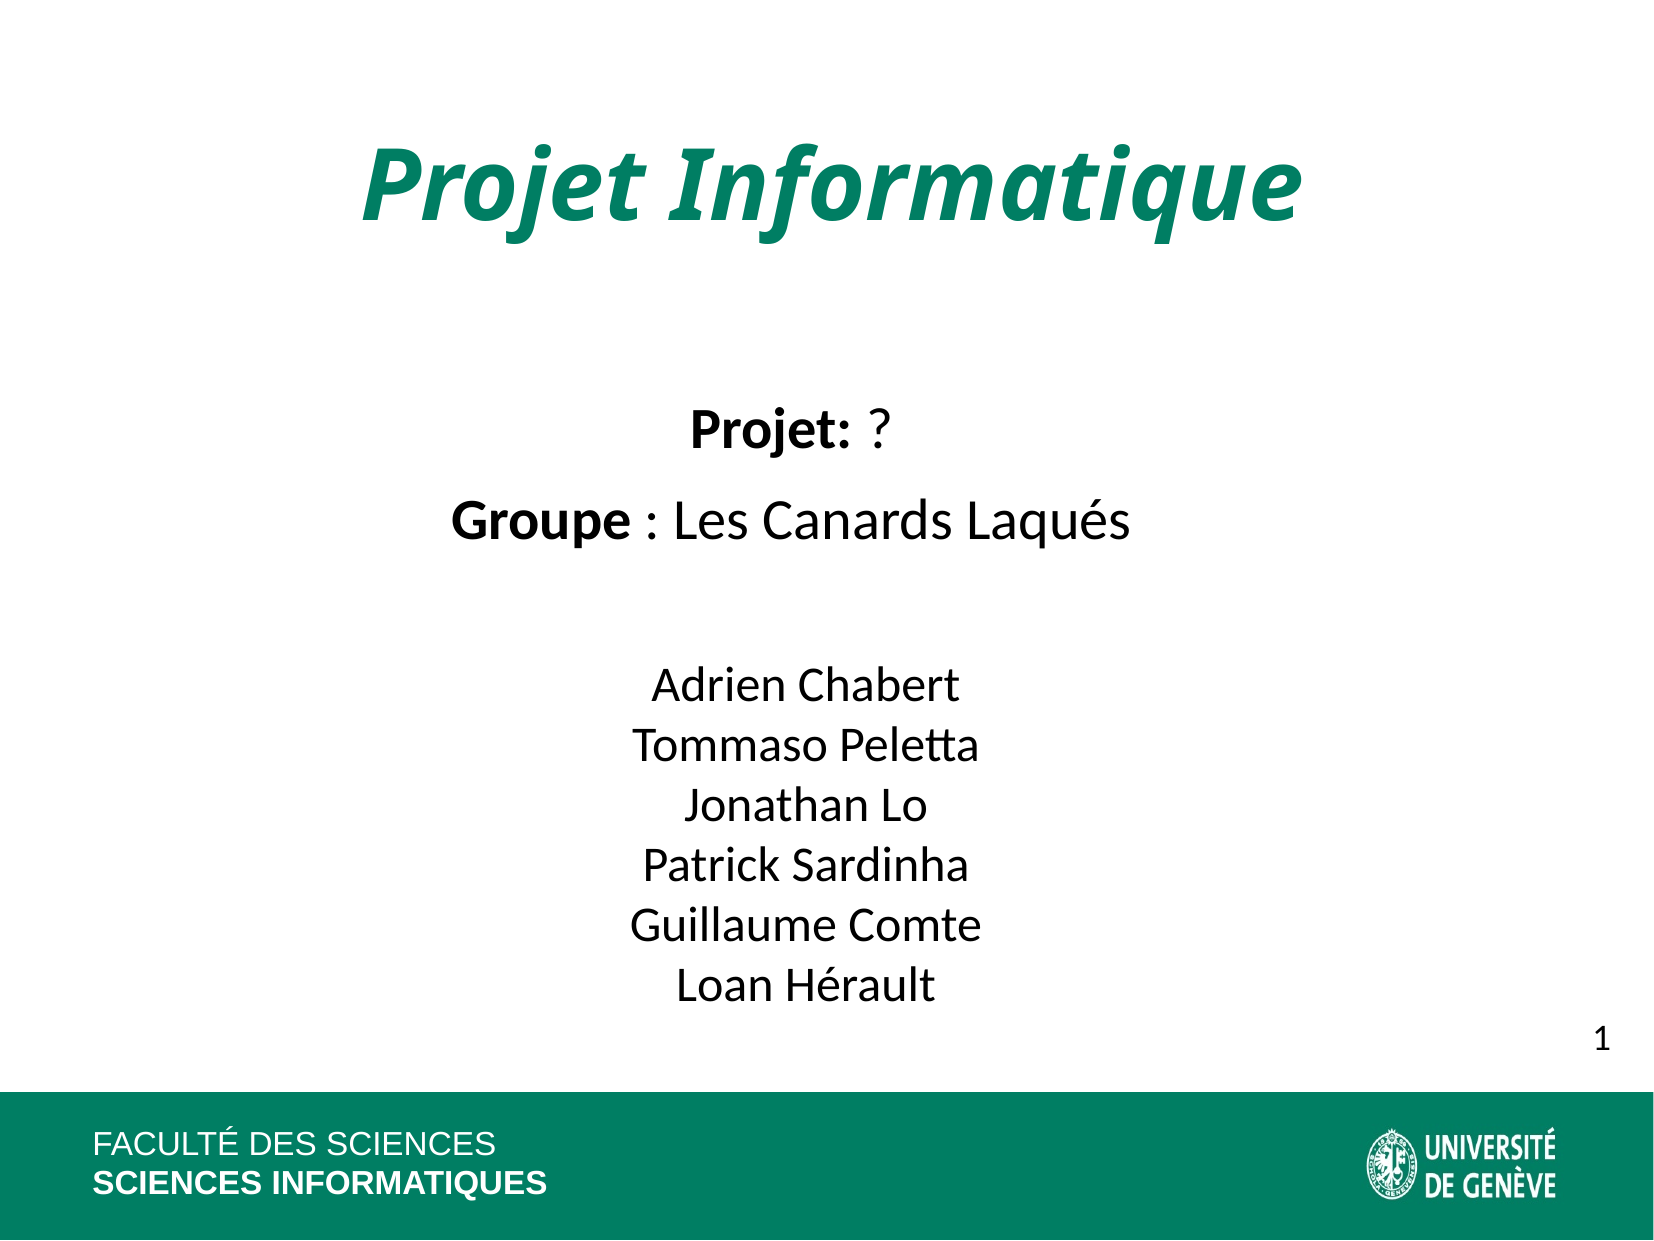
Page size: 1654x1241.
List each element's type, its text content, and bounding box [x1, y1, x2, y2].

text_box FACULTÉ DES SCIENCES SCIENCES INFORMATIQUES [77, 1114, 1165, 1210]
text_box Adrien Chabert Tommaso Peletta Jonathan Lo Patrick Sardinha Guillaume Comte Loan Hérault [301, 643, 1311, 1019]
text_box Projet: ? Groupe : Les Canards Laqués [318, 382, 1265, 643]
text_box Projet Informatique [212, 113, 1453, 248]
text_box 1 [1577, 1005, 1615, 1066]
picture [0, 1092, 1654, 1240]
